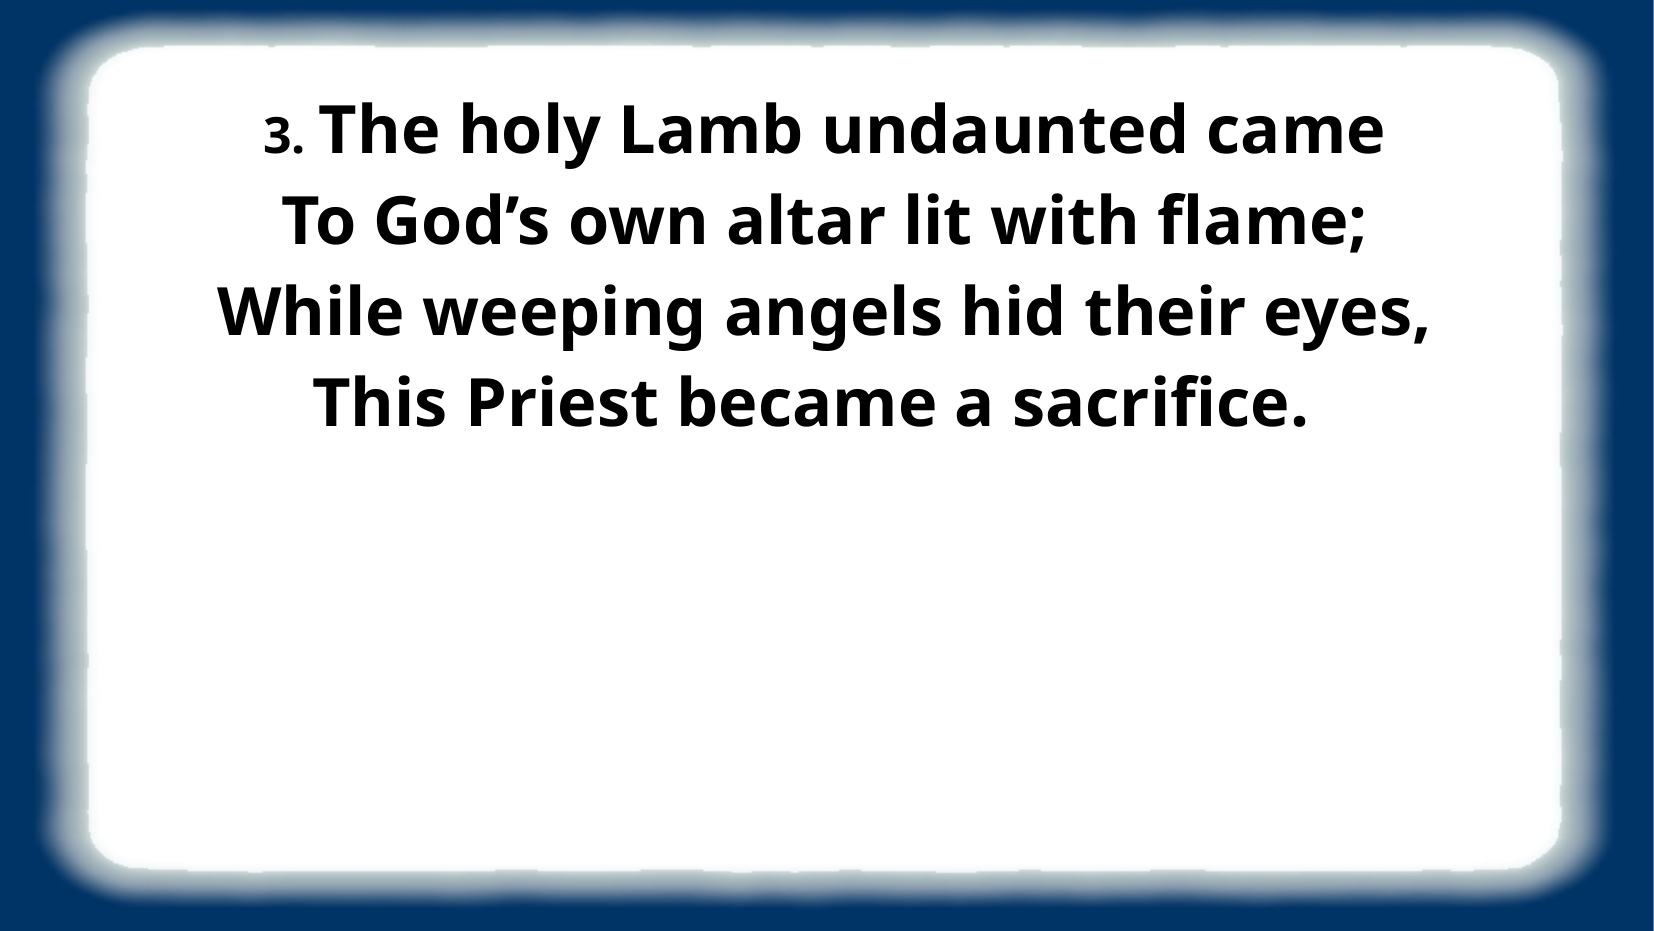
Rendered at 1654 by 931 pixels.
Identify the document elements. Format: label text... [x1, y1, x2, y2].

picture [0, 0, 1654, 931]
text_box 3. The holy Lamb undaunted came To God’s own altar lit with flame; While weeping angels hid their eyes, This Priest became a sacrifice. [165, 75, 1486, 445]
